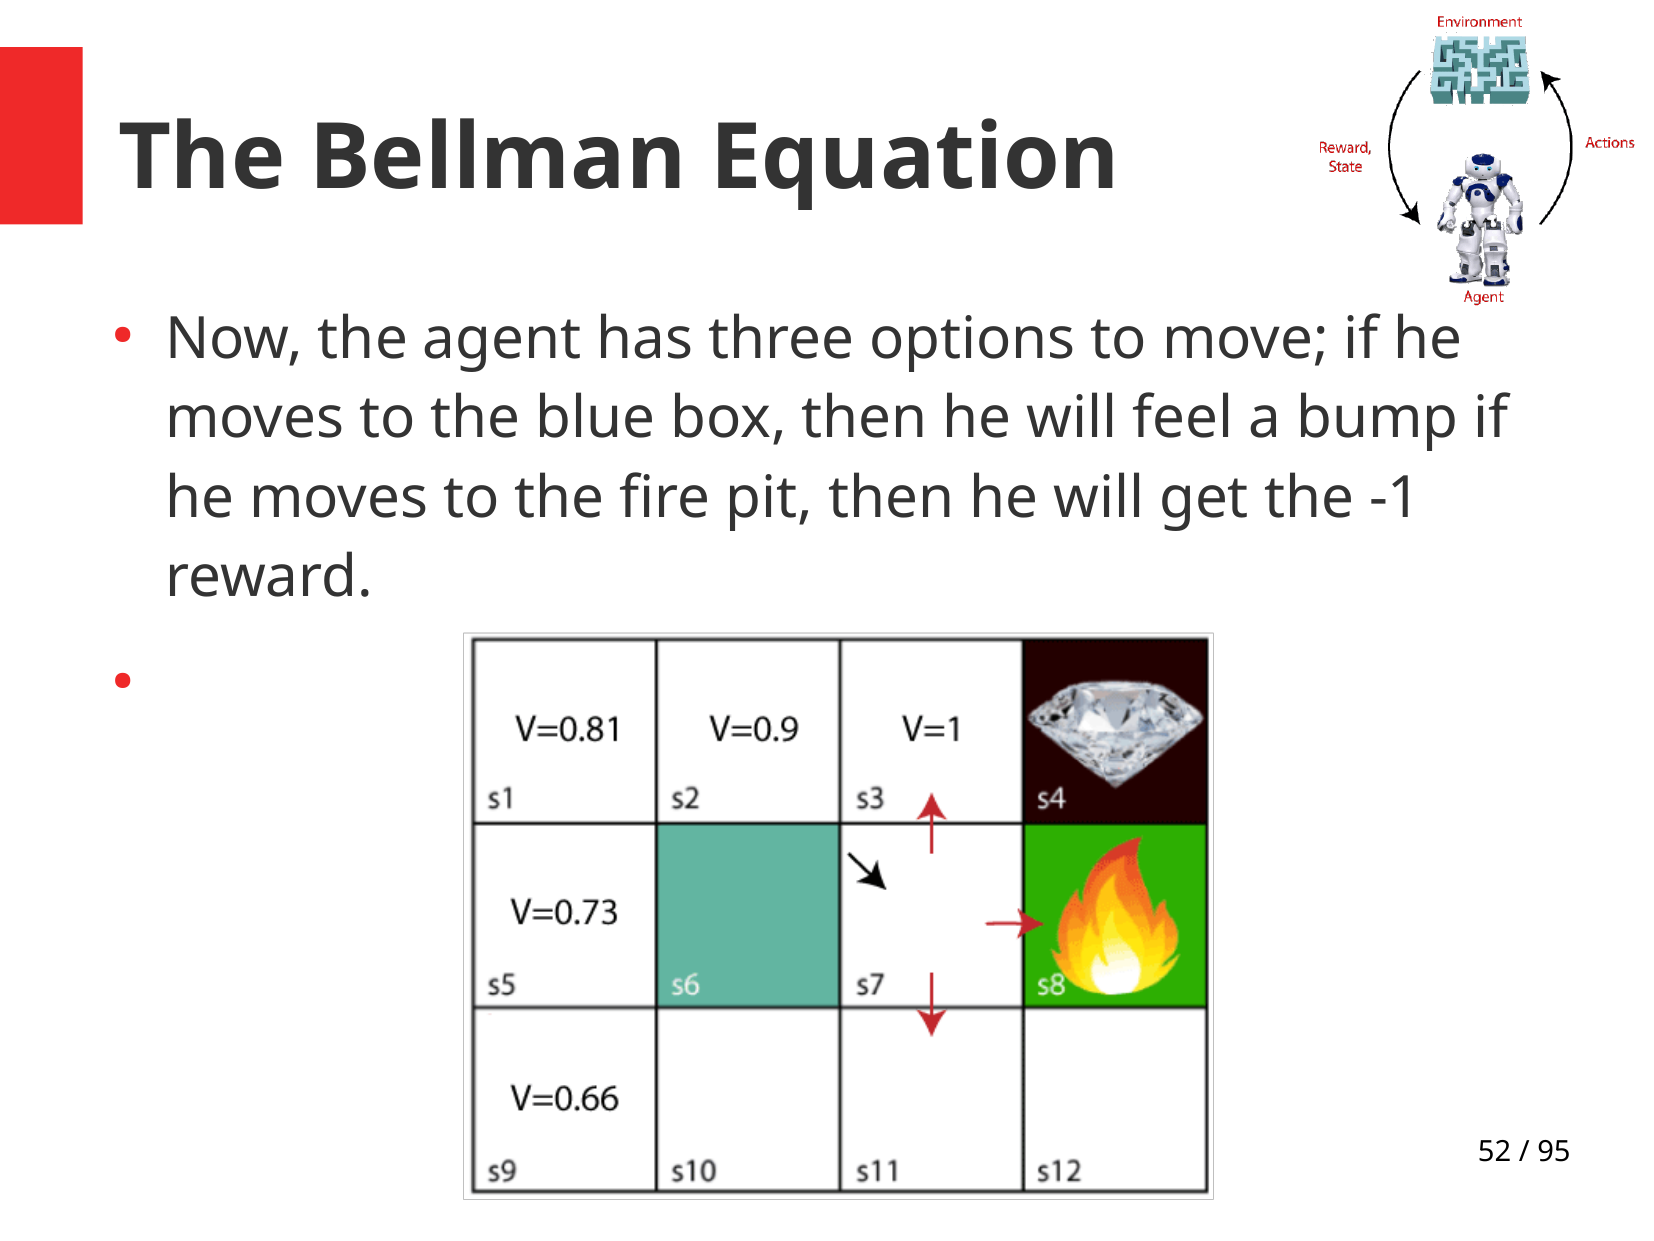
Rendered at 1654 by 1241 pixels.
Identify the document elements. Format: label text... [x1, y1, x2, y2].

list Now, the agent has three options to move; if he moves to the blue box, then he will feel a bump if he moves to the fire pit, then he will get the -1 reward. [94, 296, 1512, 1016]
picture [448, 602, 1231, 1228]
picture [1311, 11, 1642, 310]
title The Bellman Equation [118, 28, 1311, 278]
